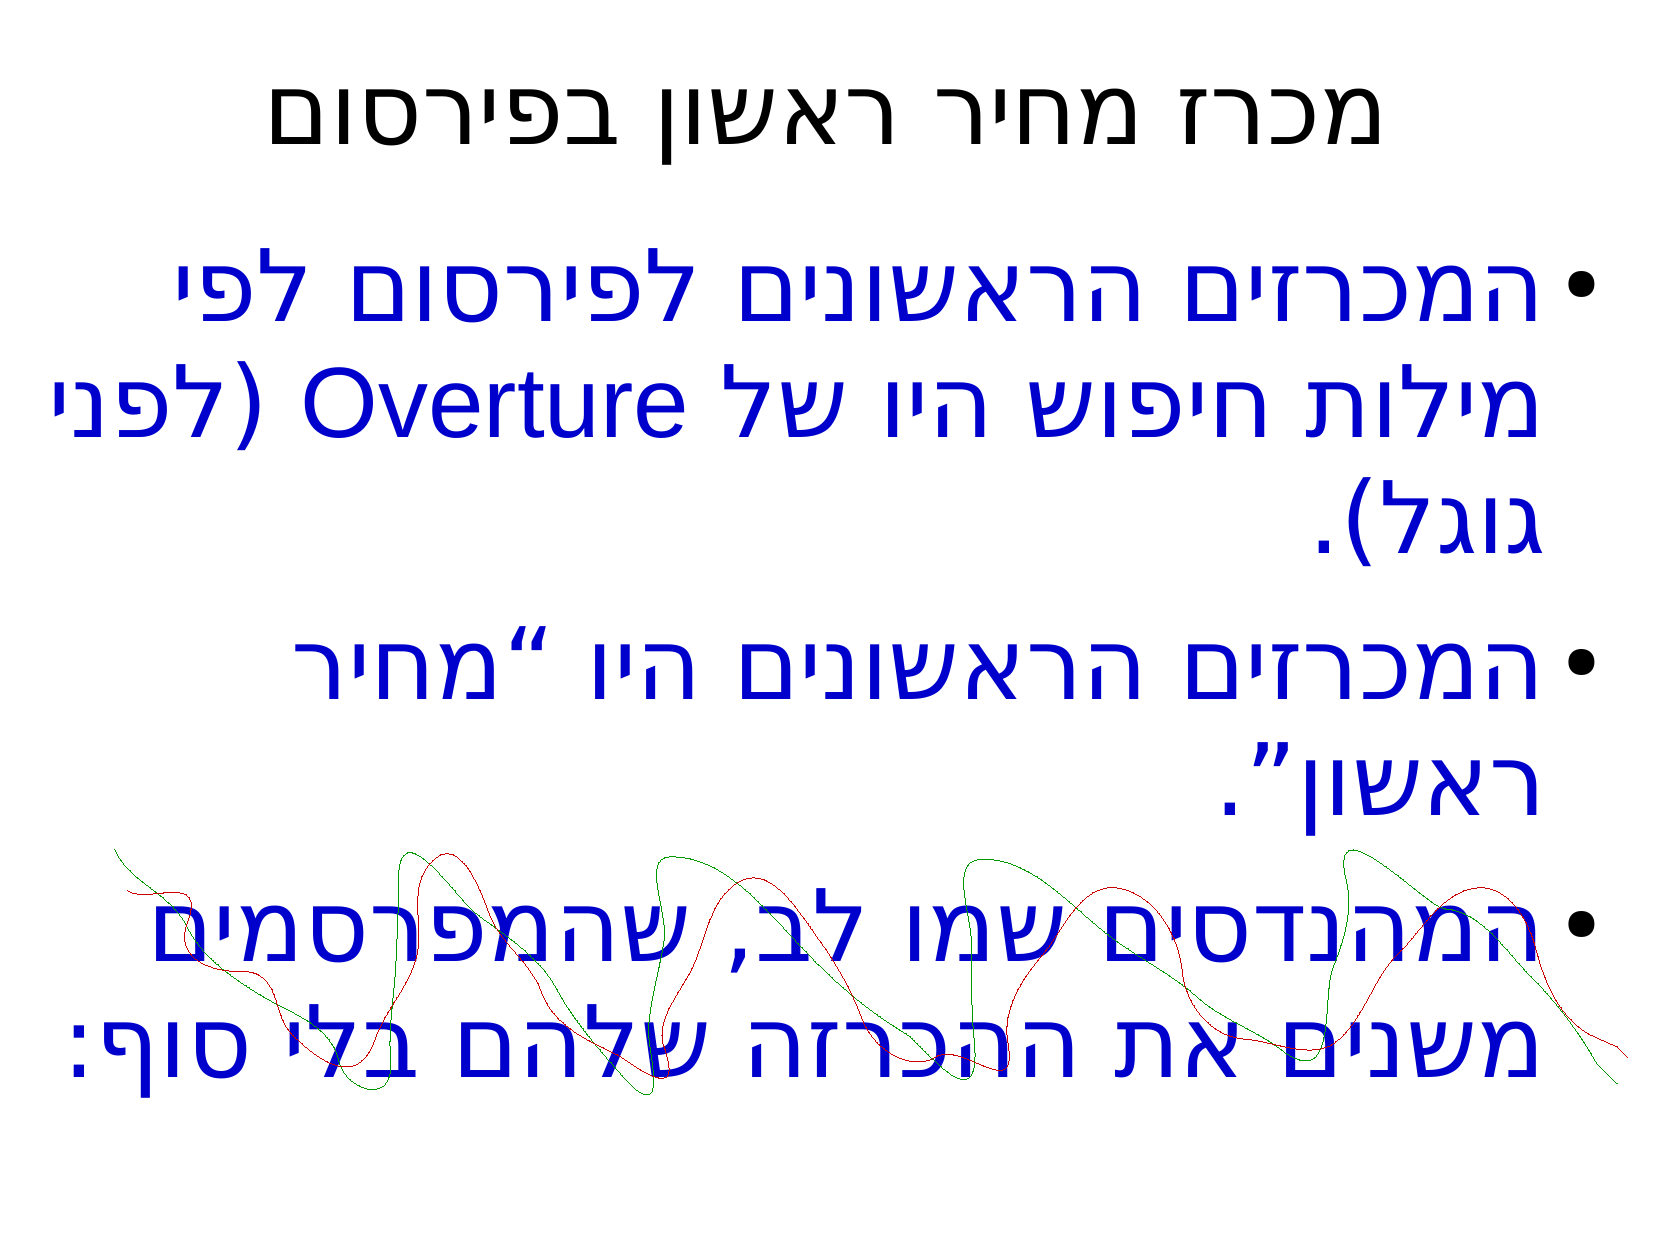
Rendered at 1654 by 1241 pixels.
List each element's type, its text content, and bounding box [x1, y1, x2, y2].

title מכרז מחיר ראשון בפירסום [0, 0, 1654, 226]
list המכרזים הראשונים לפירסום לפי מילות חיפוש היו של Overture (לפני גוגל). המכרזים הראשונים היו “מחיר ראשון”. המהנדסים שמו לב, שהמפרסמים משנים את ההכרזה שלהם בלי סוף: נוצר עומס כבד על השרתים. [27, 228, 1618, 1241]
